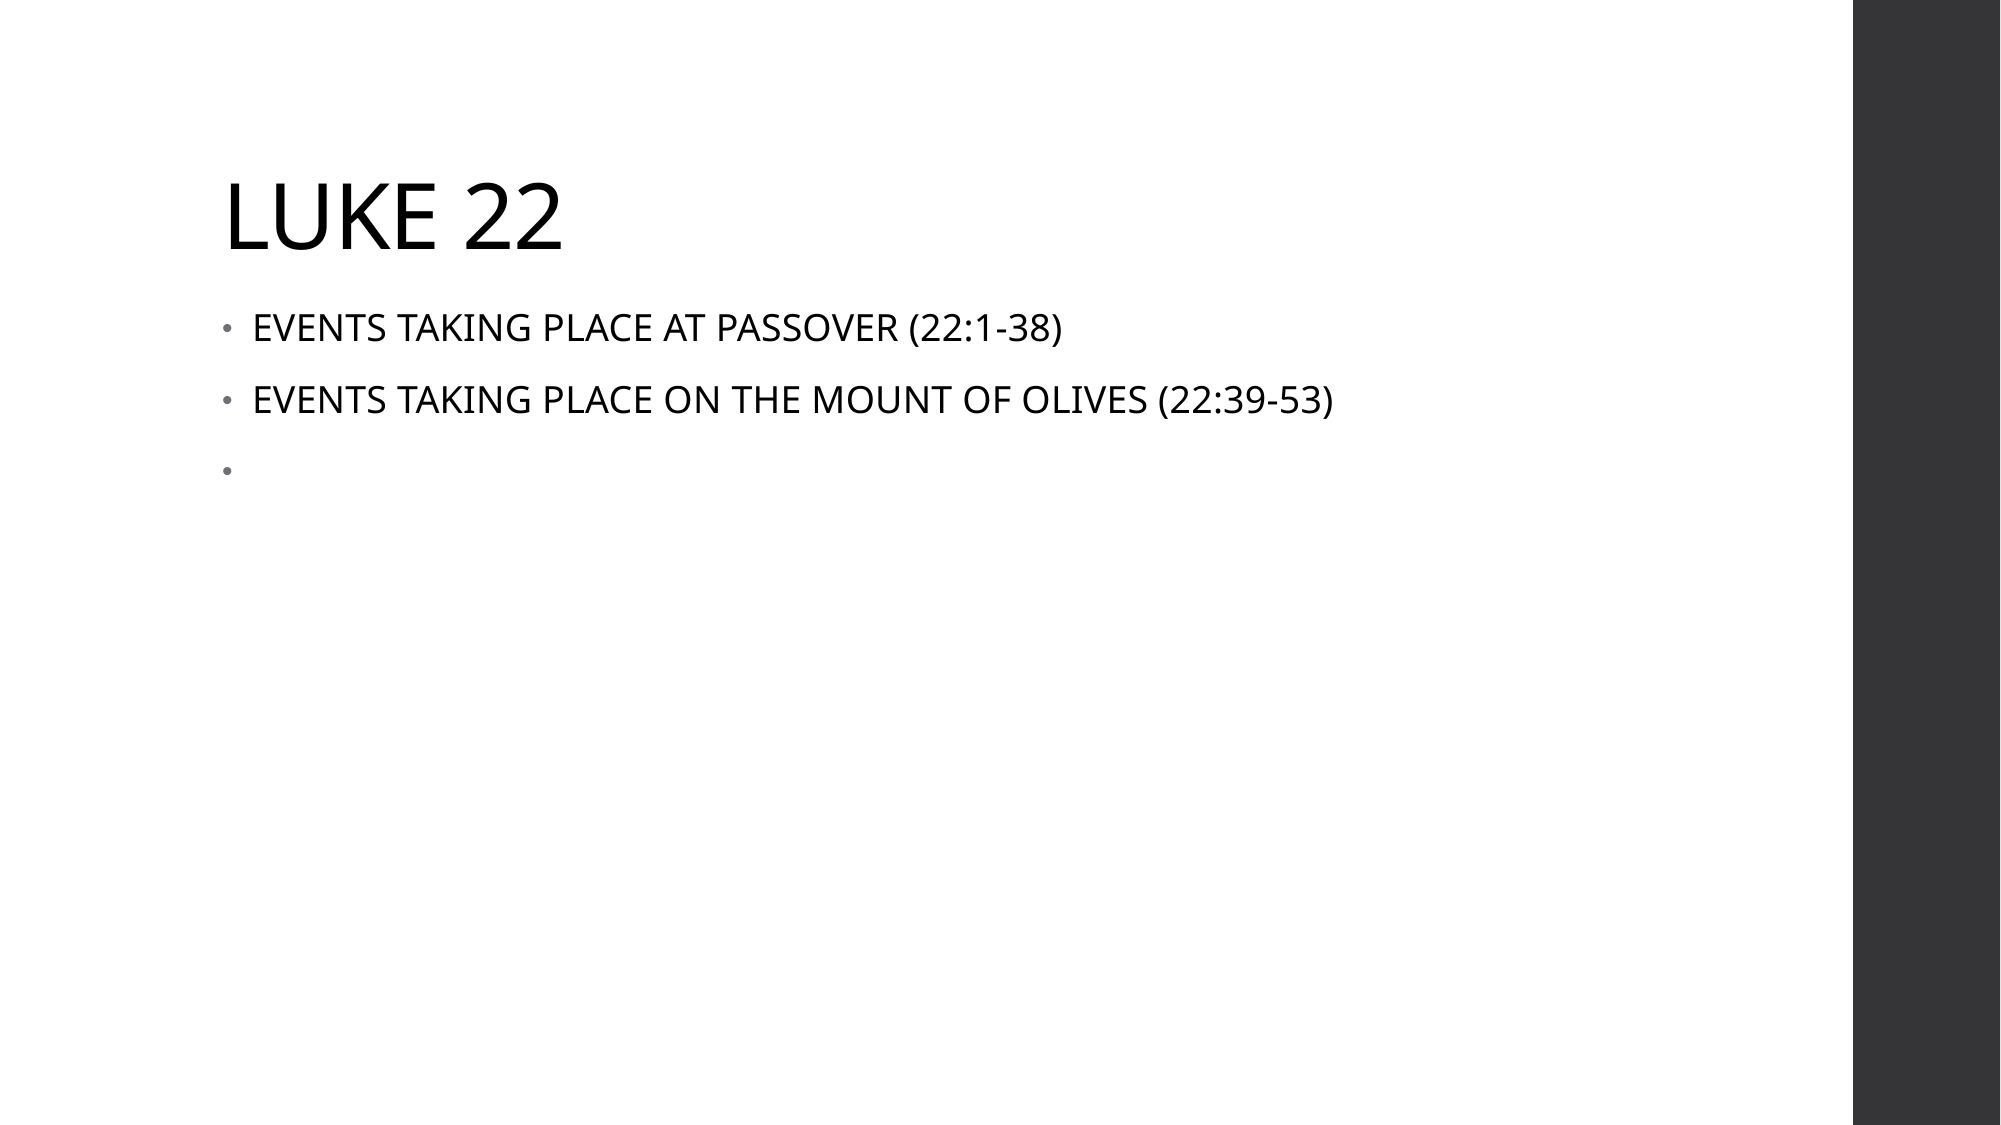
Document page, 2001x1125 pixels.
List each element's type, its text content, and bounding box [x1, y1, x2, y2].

title LUKE 22 [206, 60, 1797, 278]
list EVENTS TAKING PLACE AT PASSOVER (22:1-38) EVENTS TAKING PLACE ON THE MOUNT OF OLIVES (22:39-53) [206, 299, 1617, 1014]
